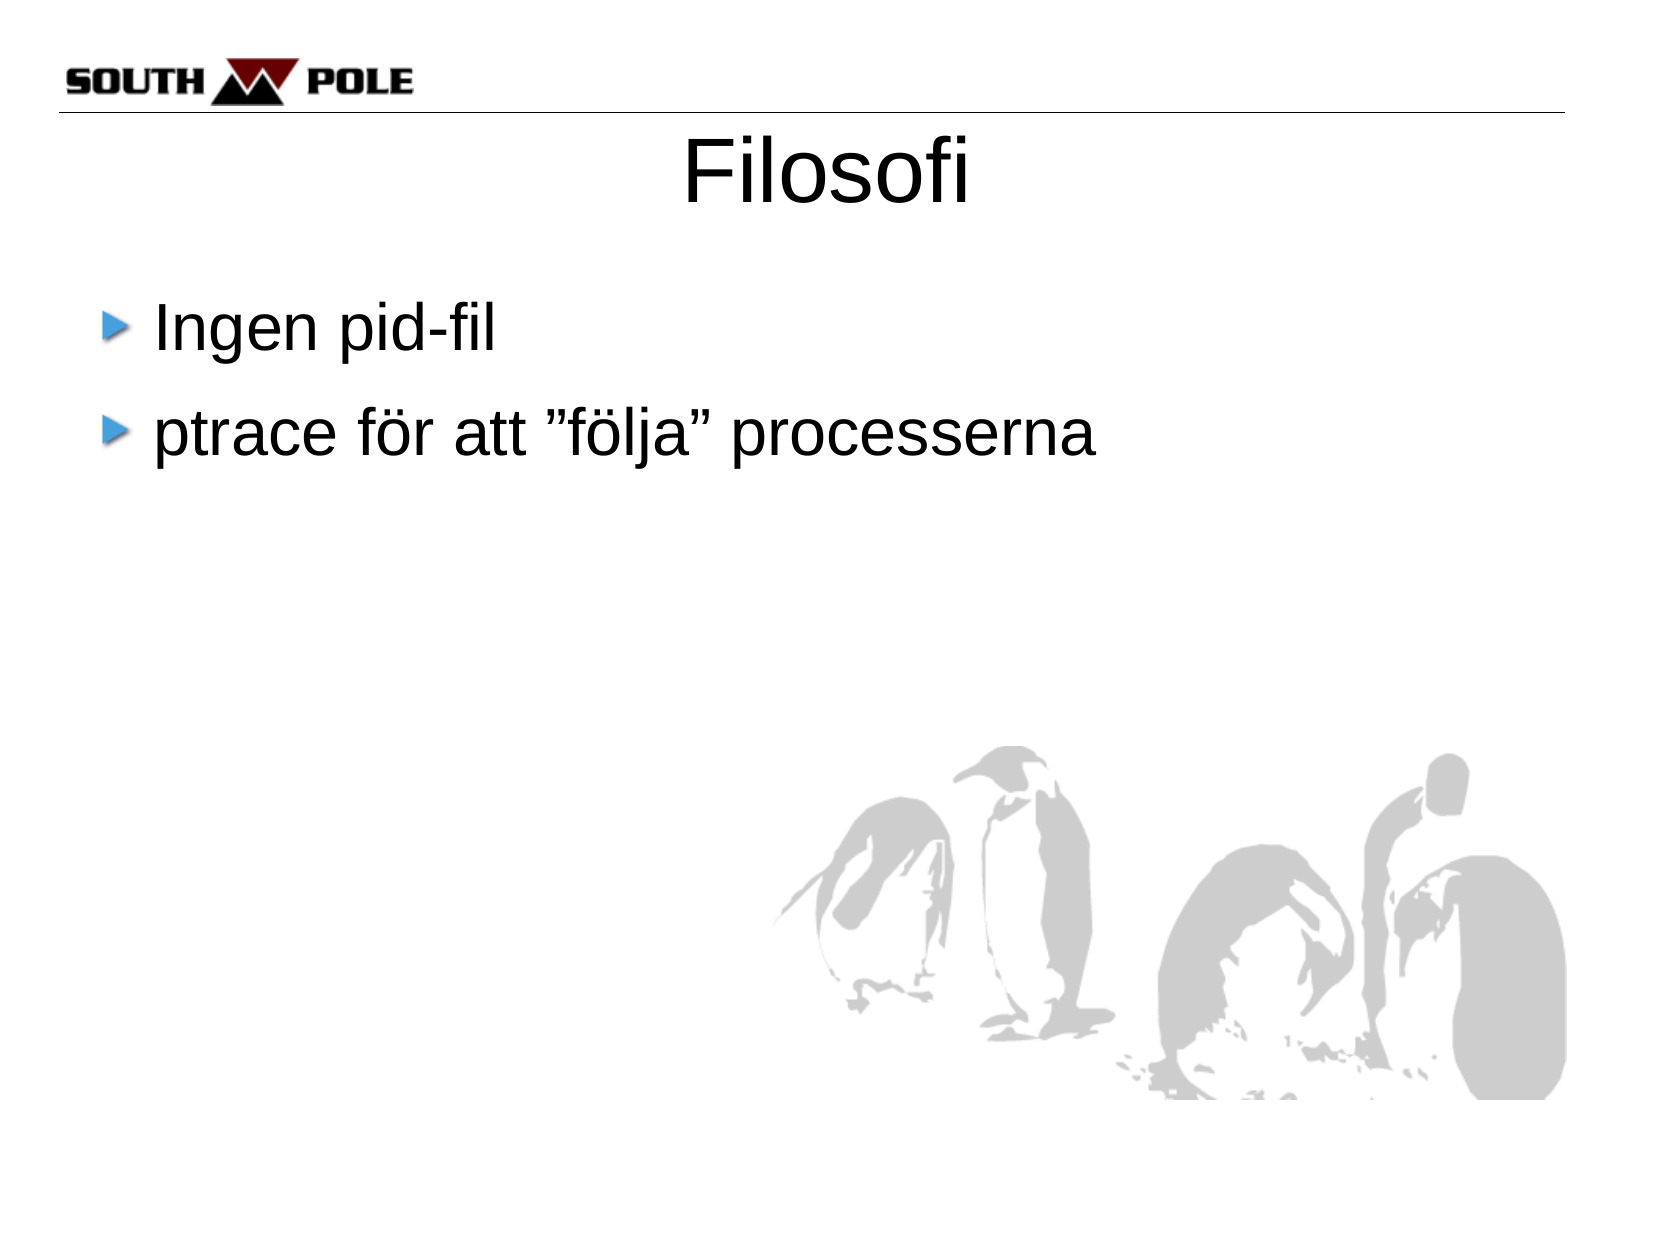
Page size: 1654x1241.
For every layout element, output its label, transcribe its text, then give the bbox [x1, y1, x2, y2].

picture [66, 58, 414, 106]
title Filosofi [82, 67, 1571, 275]
list Ingen pid-fil ptrace för att ”följa” processerna [82, 290, 1571, 1109]
